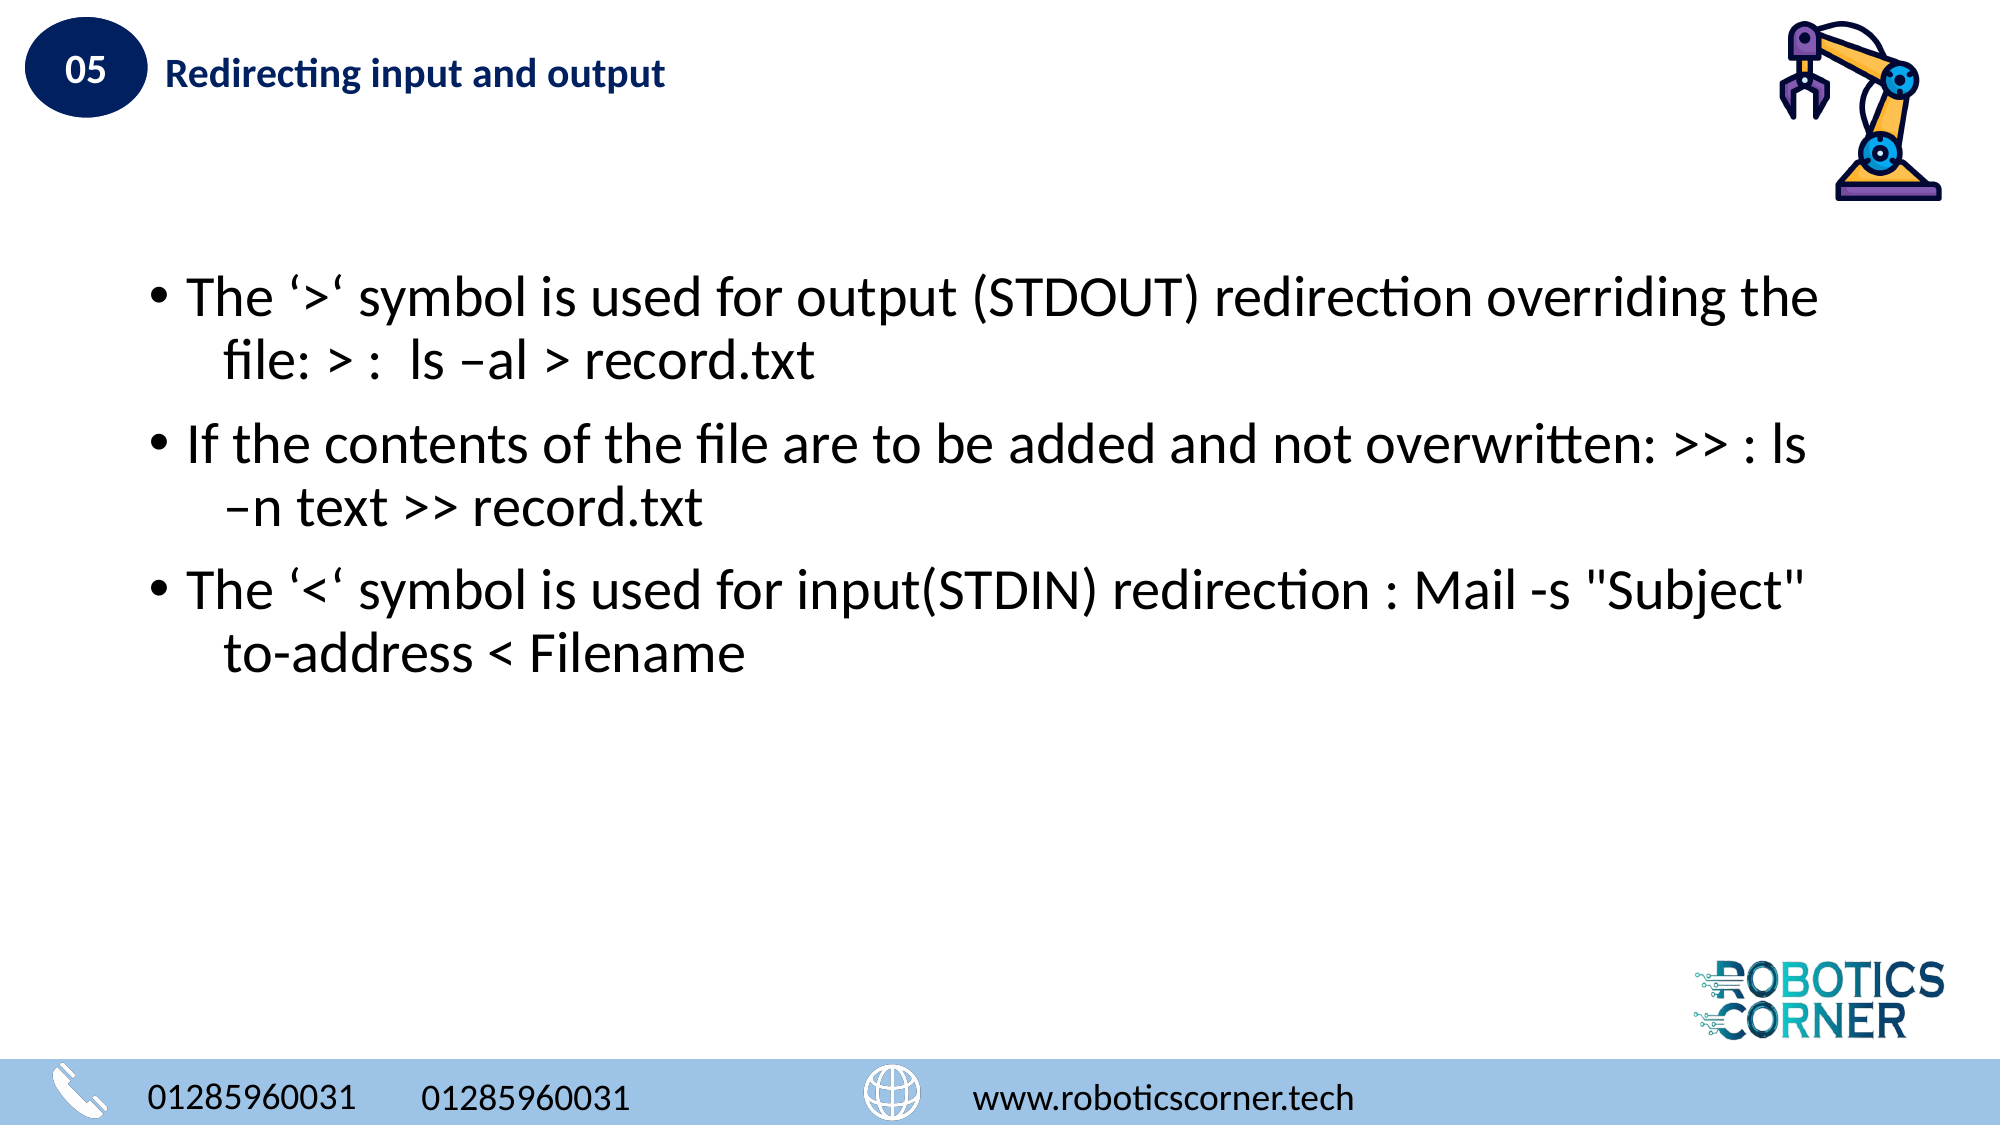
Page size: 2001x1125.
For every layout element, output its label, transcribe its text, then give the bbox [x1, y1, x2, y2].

picture [1771, 21, 1950, 201]
text_box 01285960031 [133, 1064, 438, 1124]
text_box [925, 1059, 2000, 1125]
picture [47, 1057, 113, 1124]
text_box The ‘>‘ symbol is used for output (STDOUT) redirection overriding the file: > : ls –al > record.txt If the contents of the file are to be added and not overwritten: >> : ls –n text >> record.txt The ‘<‘ symbol is used for input(STDIN) redirection : Mail -s "Subject" to-address < Filename [133, 259, 1859, 973]
text_box Redirecting input and output [150, 38, 981, 103]
text_box [0, 1059, 858, 1125]
picture [1680, 859, 1953, 1059]
text_box 01285960031 [407, 1065, 768, 1125]
picture [858, 1059, 925, 1125]
text_box www.roboticscorner.tech [958, 1065, 1548, 1125]
text_box 05 [22, 14, 150, 121]
